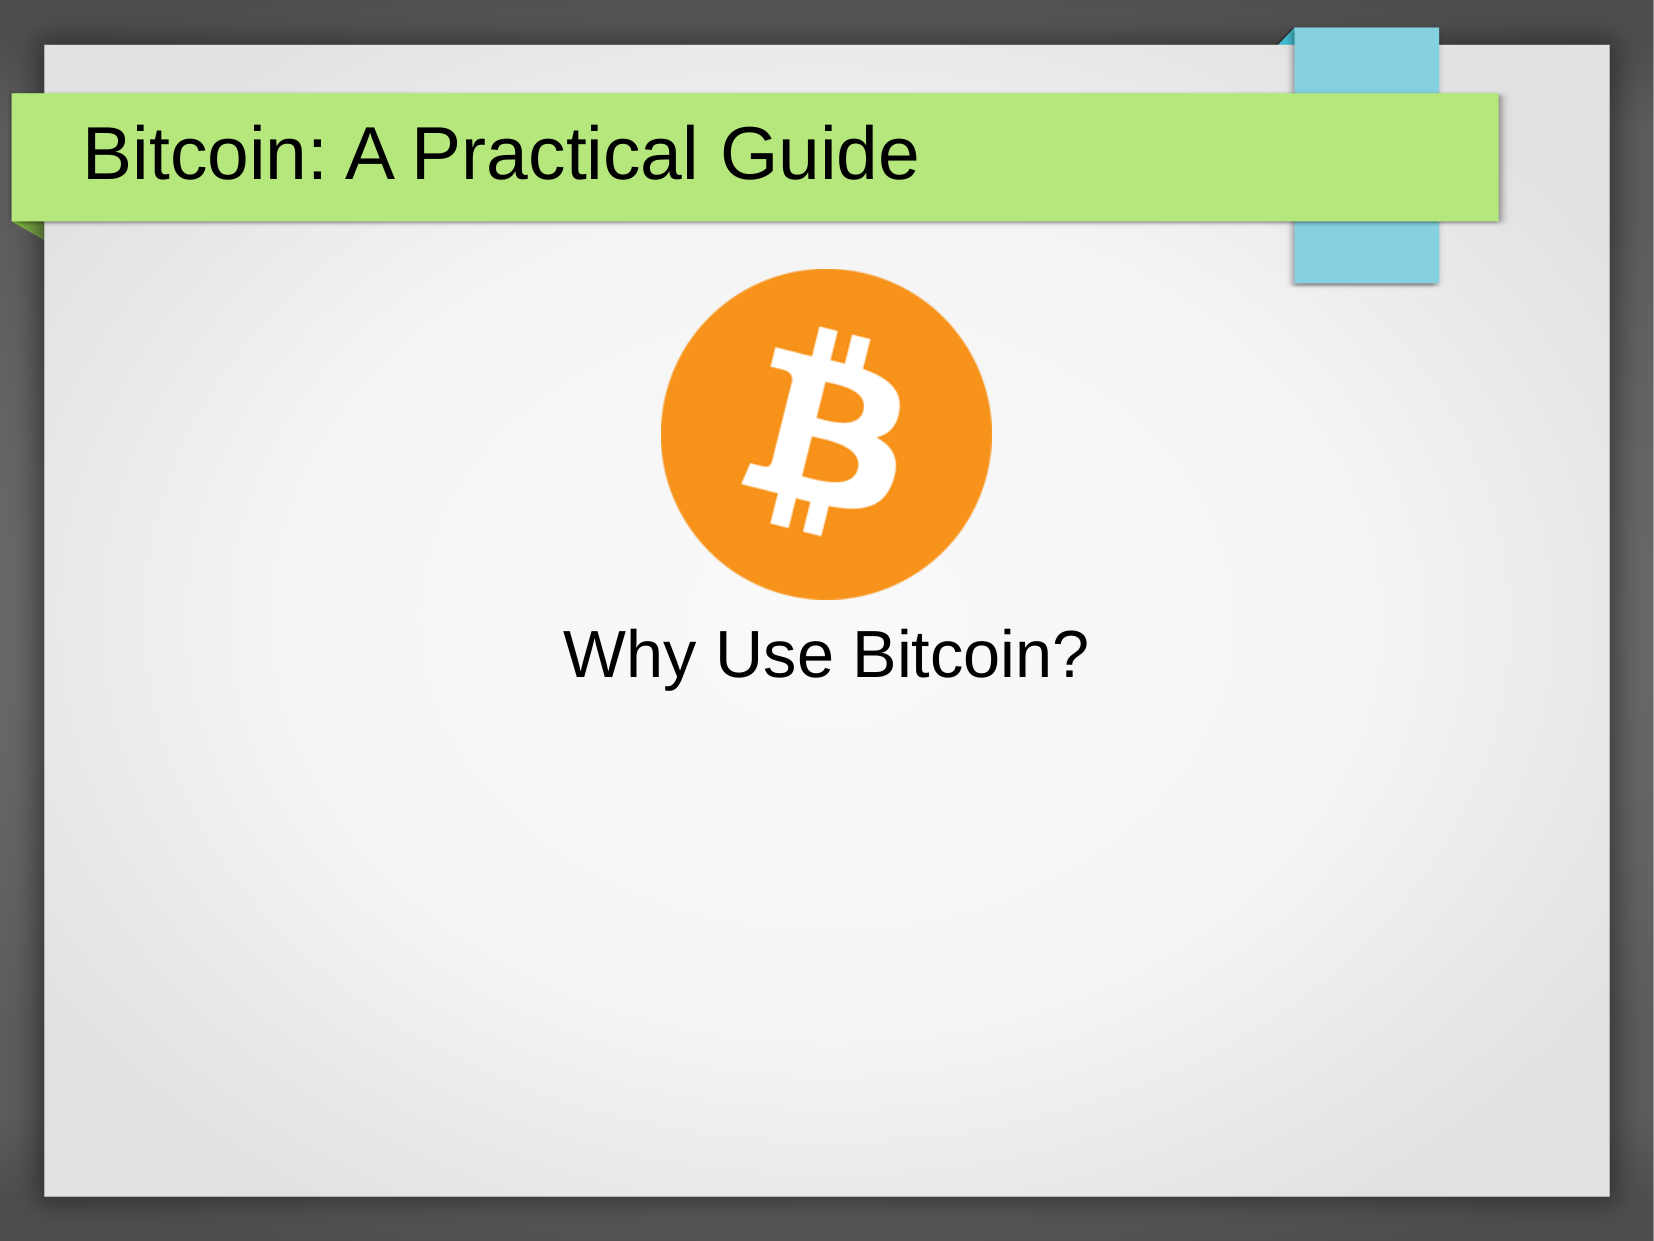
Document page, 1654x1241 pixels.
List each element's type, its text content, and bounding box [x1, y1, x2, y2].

picture [0, 0, 1654, 1241]
subtitle Why Use Bitcoin? [82, 295, 1571, 1015]
title Bitcoin: A Practical Guide [82, 94, 1264, 213]
